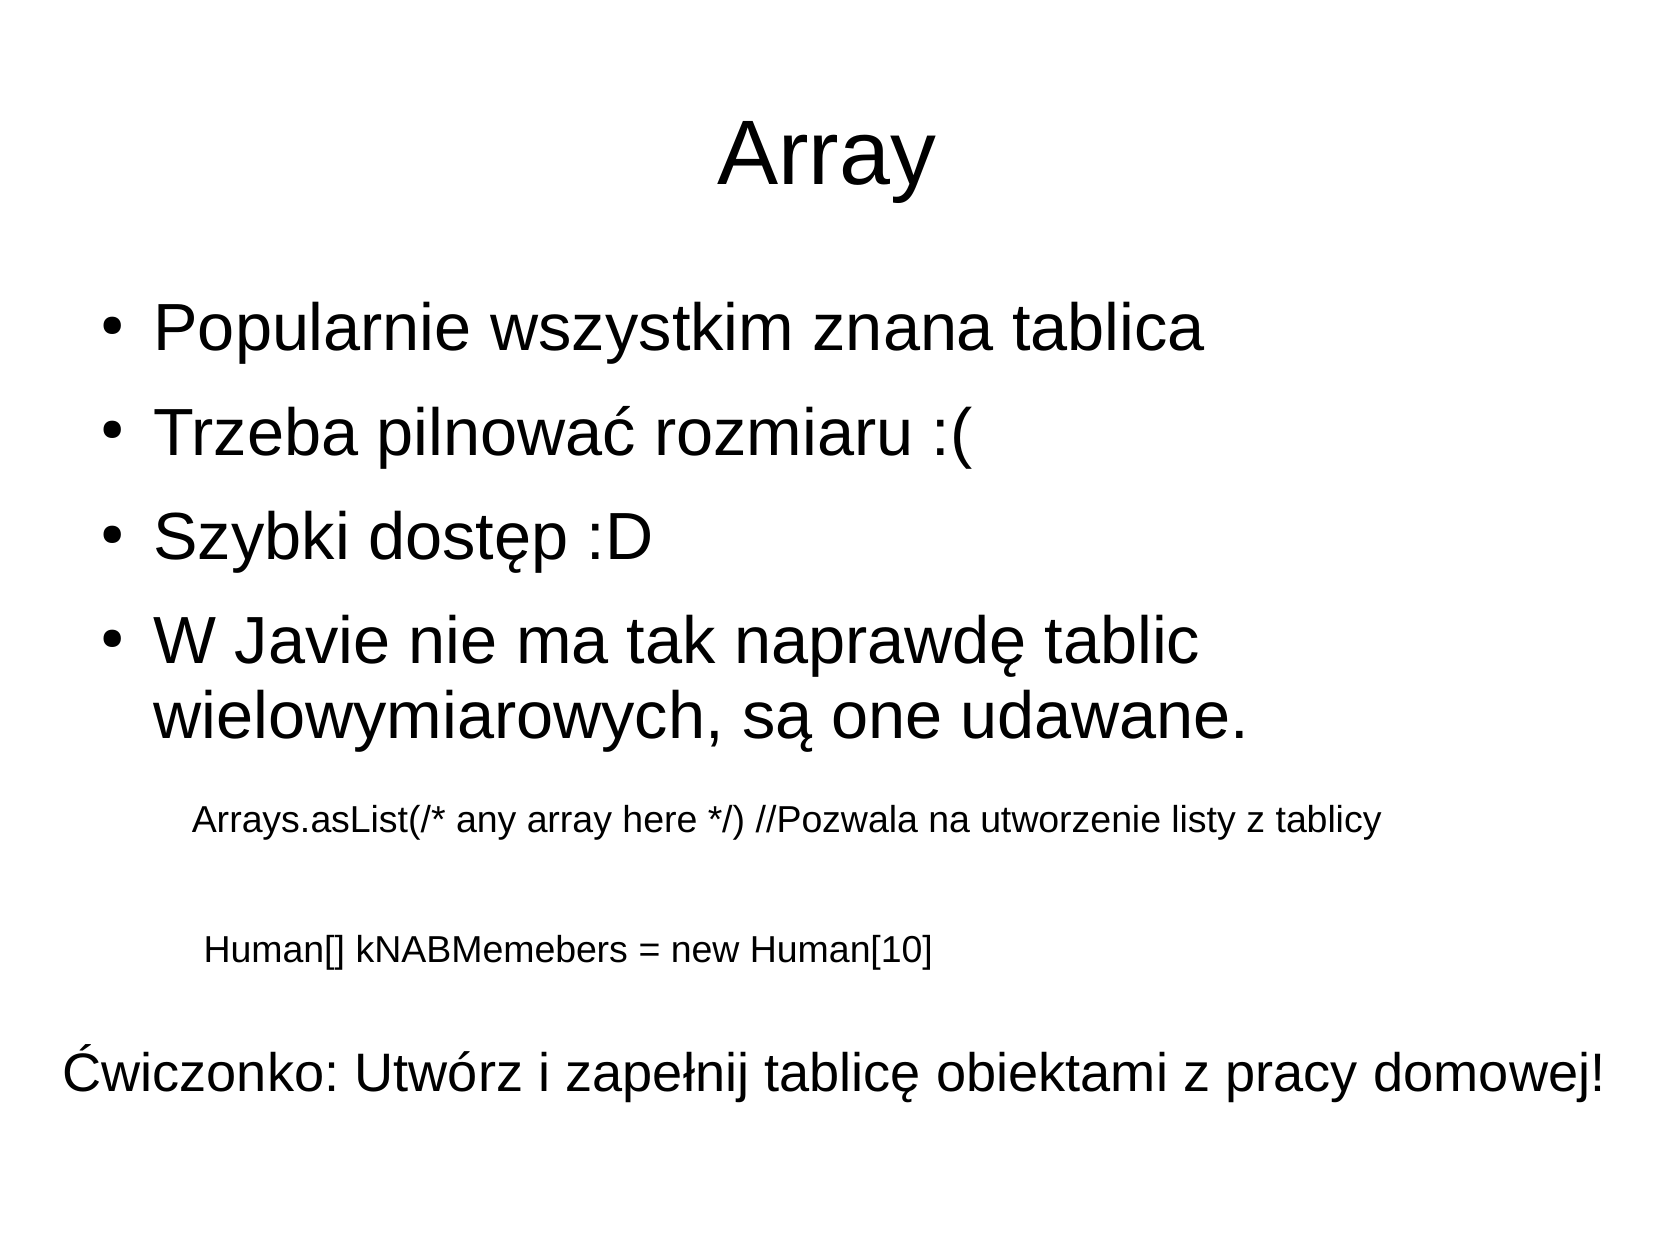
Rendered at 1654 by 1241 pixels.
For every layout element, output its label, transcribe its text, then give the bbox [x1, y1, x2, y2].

list Popularnie wszystkim znana tablica Trzeba pilnować rozmiaru :( Szybki dostęp :D W Javie nie ma tak naprawdę tablic wielowymiarowych, są one udawane. [82, 290, 1571, 768]
text_box Arrays.asList(/* any array here */) //Pozwala na utworzenie listy z tablicy [177, 791, 1512, 849]
text_box Human[] kNABMemebers = new Human[10] [188, 921, 1453, 979]
text_box Ćwiczonko: Utwórz i zapełnij tablicę obiektami z pracy domowej! [47, 1034, 1630, 1111]
title Array [82, 49, 1571, 257]
